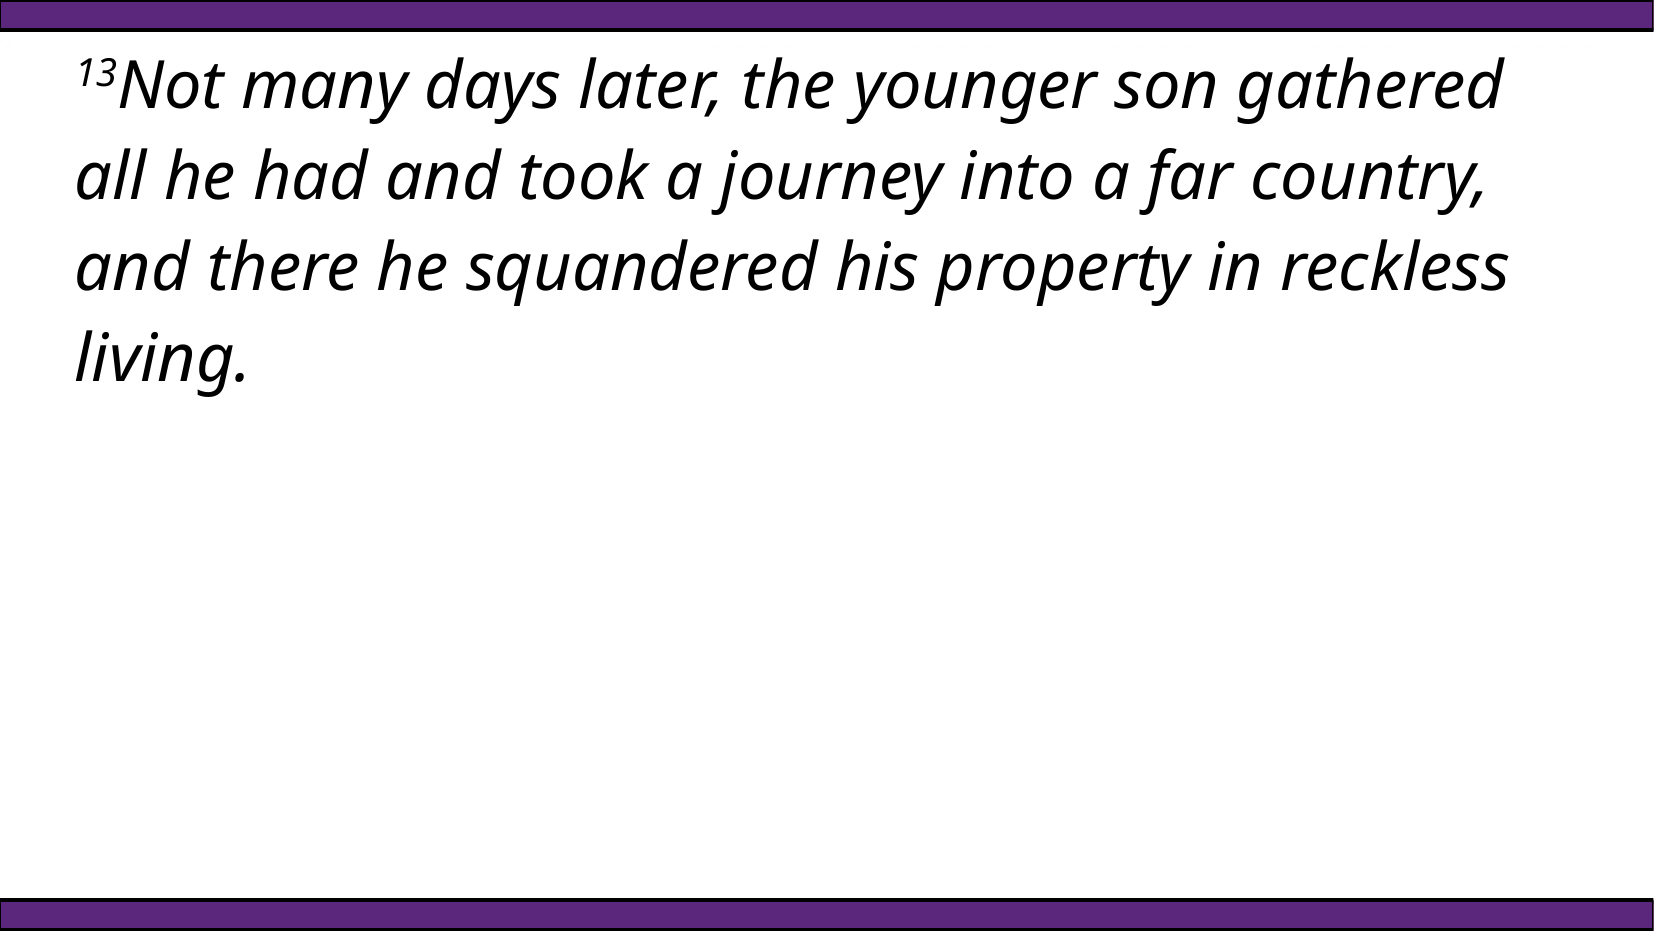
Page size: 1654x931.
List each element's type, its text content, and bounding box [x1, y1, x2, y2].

text_box [0, 0, 1654, 31]
picture [0, 31, 1654, 900]
text_box 13Not many days later, the younger son gathered all he had and took a journey into a far country, and there he squandered his property in reckless living. [60, 30, 1591, 400]
text_box [0, 900, 1654, 931]
